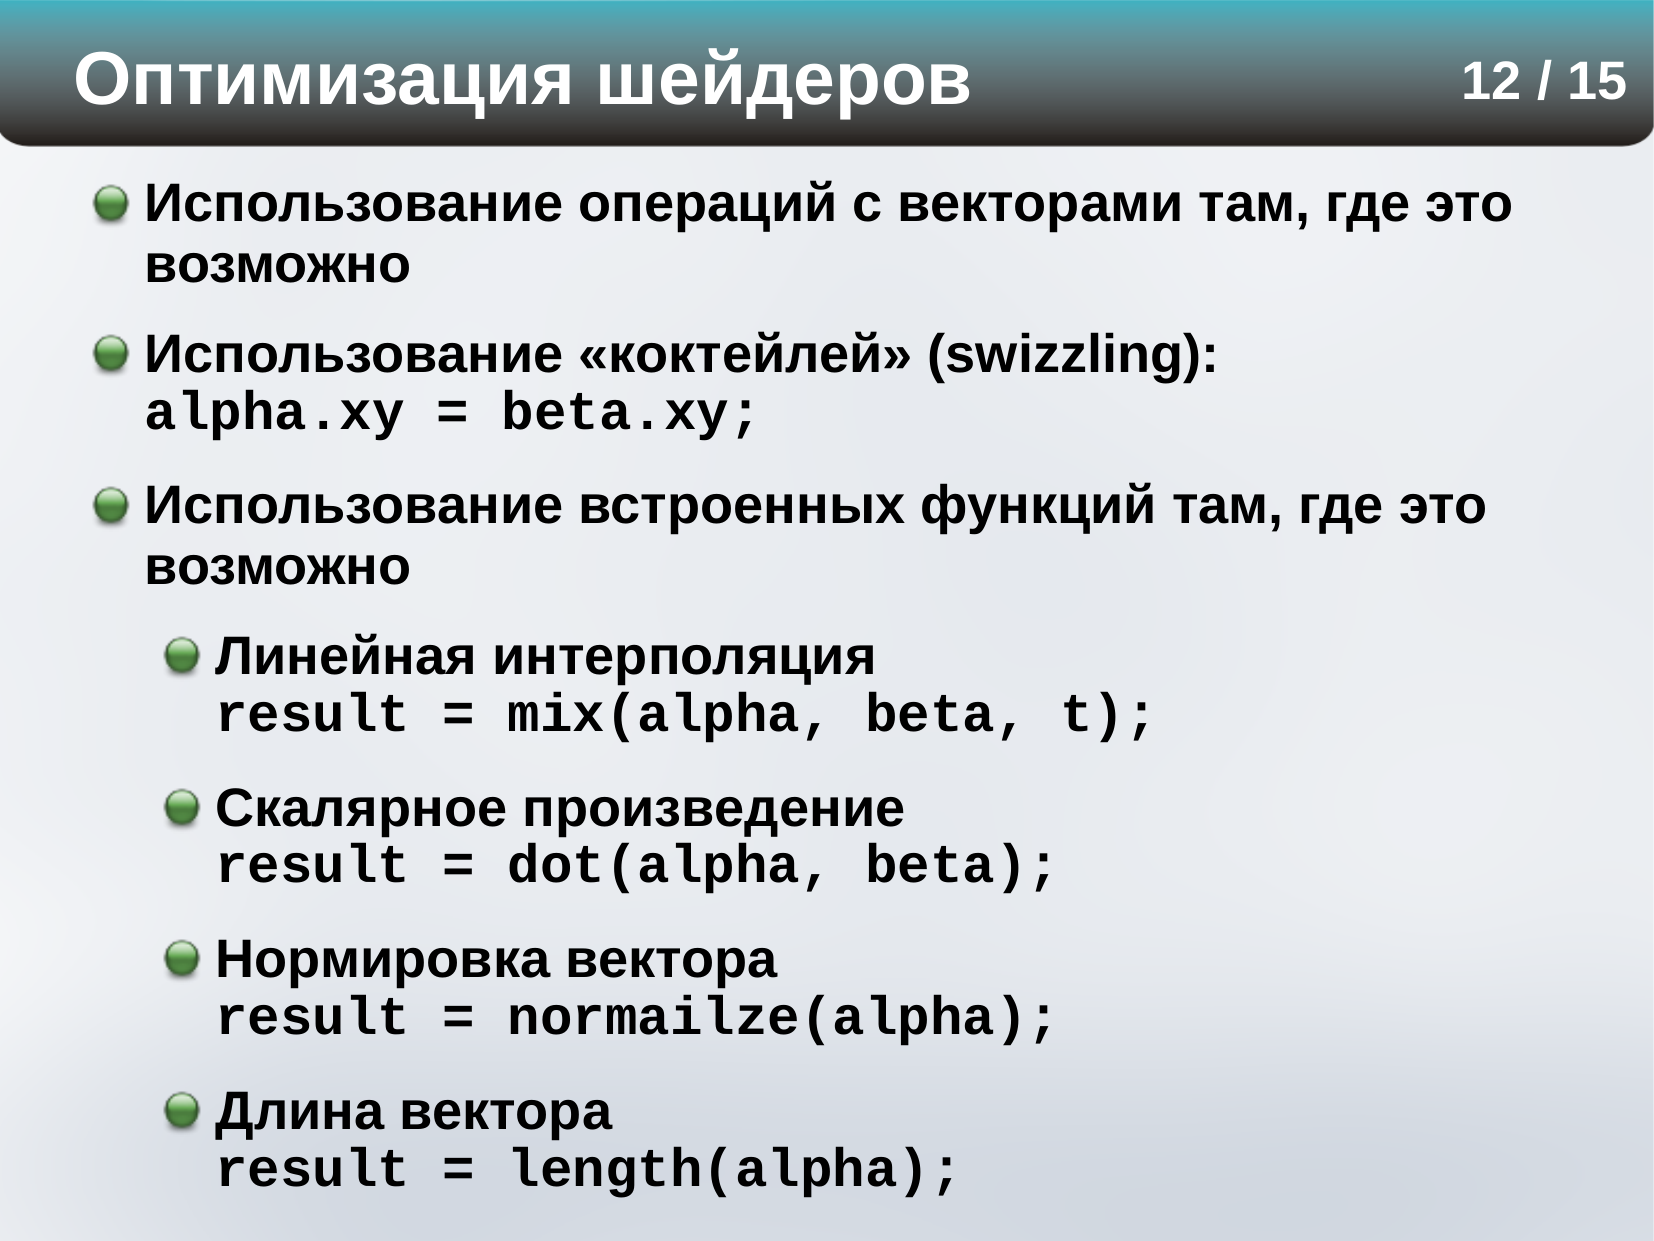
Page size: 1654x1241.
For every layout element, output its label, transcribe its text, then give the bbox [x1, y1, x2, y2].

picture [0, 0, 1654, 1241]
text_box Оптимизация шейдеров [59, 29, 1418, 129]
text_box Использование операций с векторами там, где это возможно Использование «коктейлей» (swizzling): alpha.xy = beta.xy; Использование встроенных функций там, где это возможно Линейная интерполяция result = mix(alpha, beta, t); Скалярное произведение result = dot(alpha, beta); Нормировка вектора result = normailze(alpha); Длина вектора result = length(alpha); [70, 165, 1595, 1209]
text_box <number> / 15 [1446, 42, 1654, 179]
